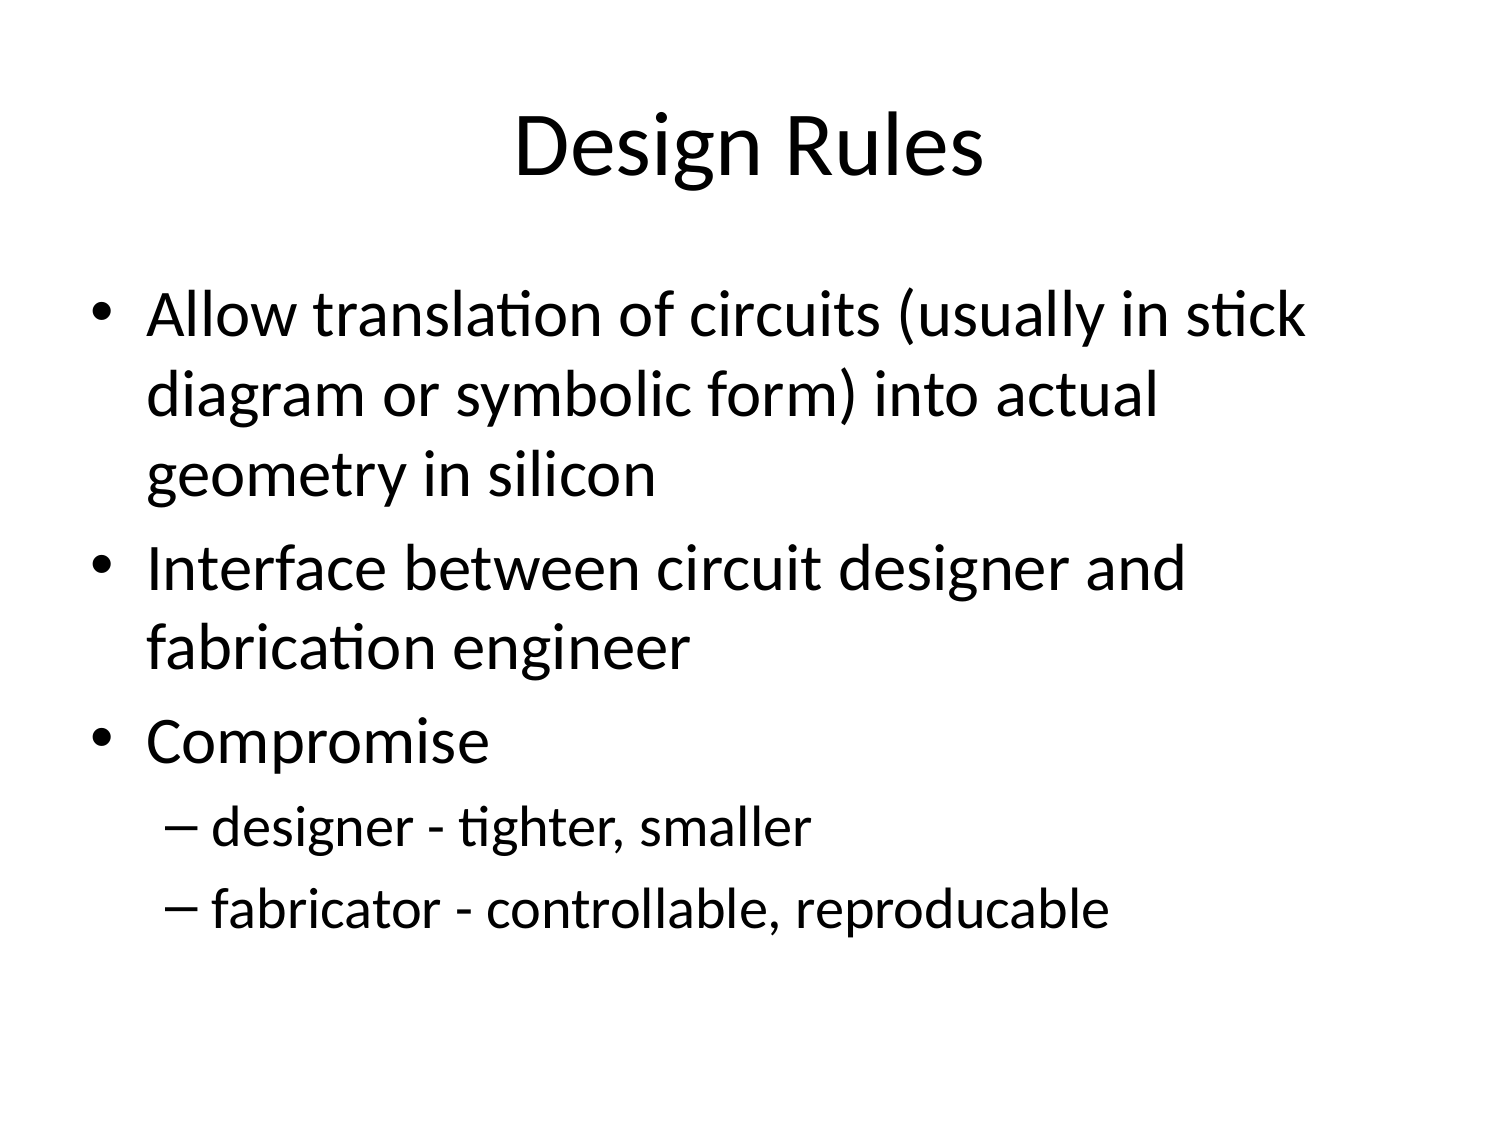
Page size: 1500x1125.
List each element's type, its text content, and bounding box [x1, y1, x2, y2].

title Design Rules [75, 45, 1425, 233]
list Allow translation of circuits (usually in stick diagram or symbolic form) into actual geometry in silicon Interface between circuit designer and fabrication engineer Compromise designer - tighter, smaller fabricator - controllable, reproducable [75, 262, 1425, 1005]
